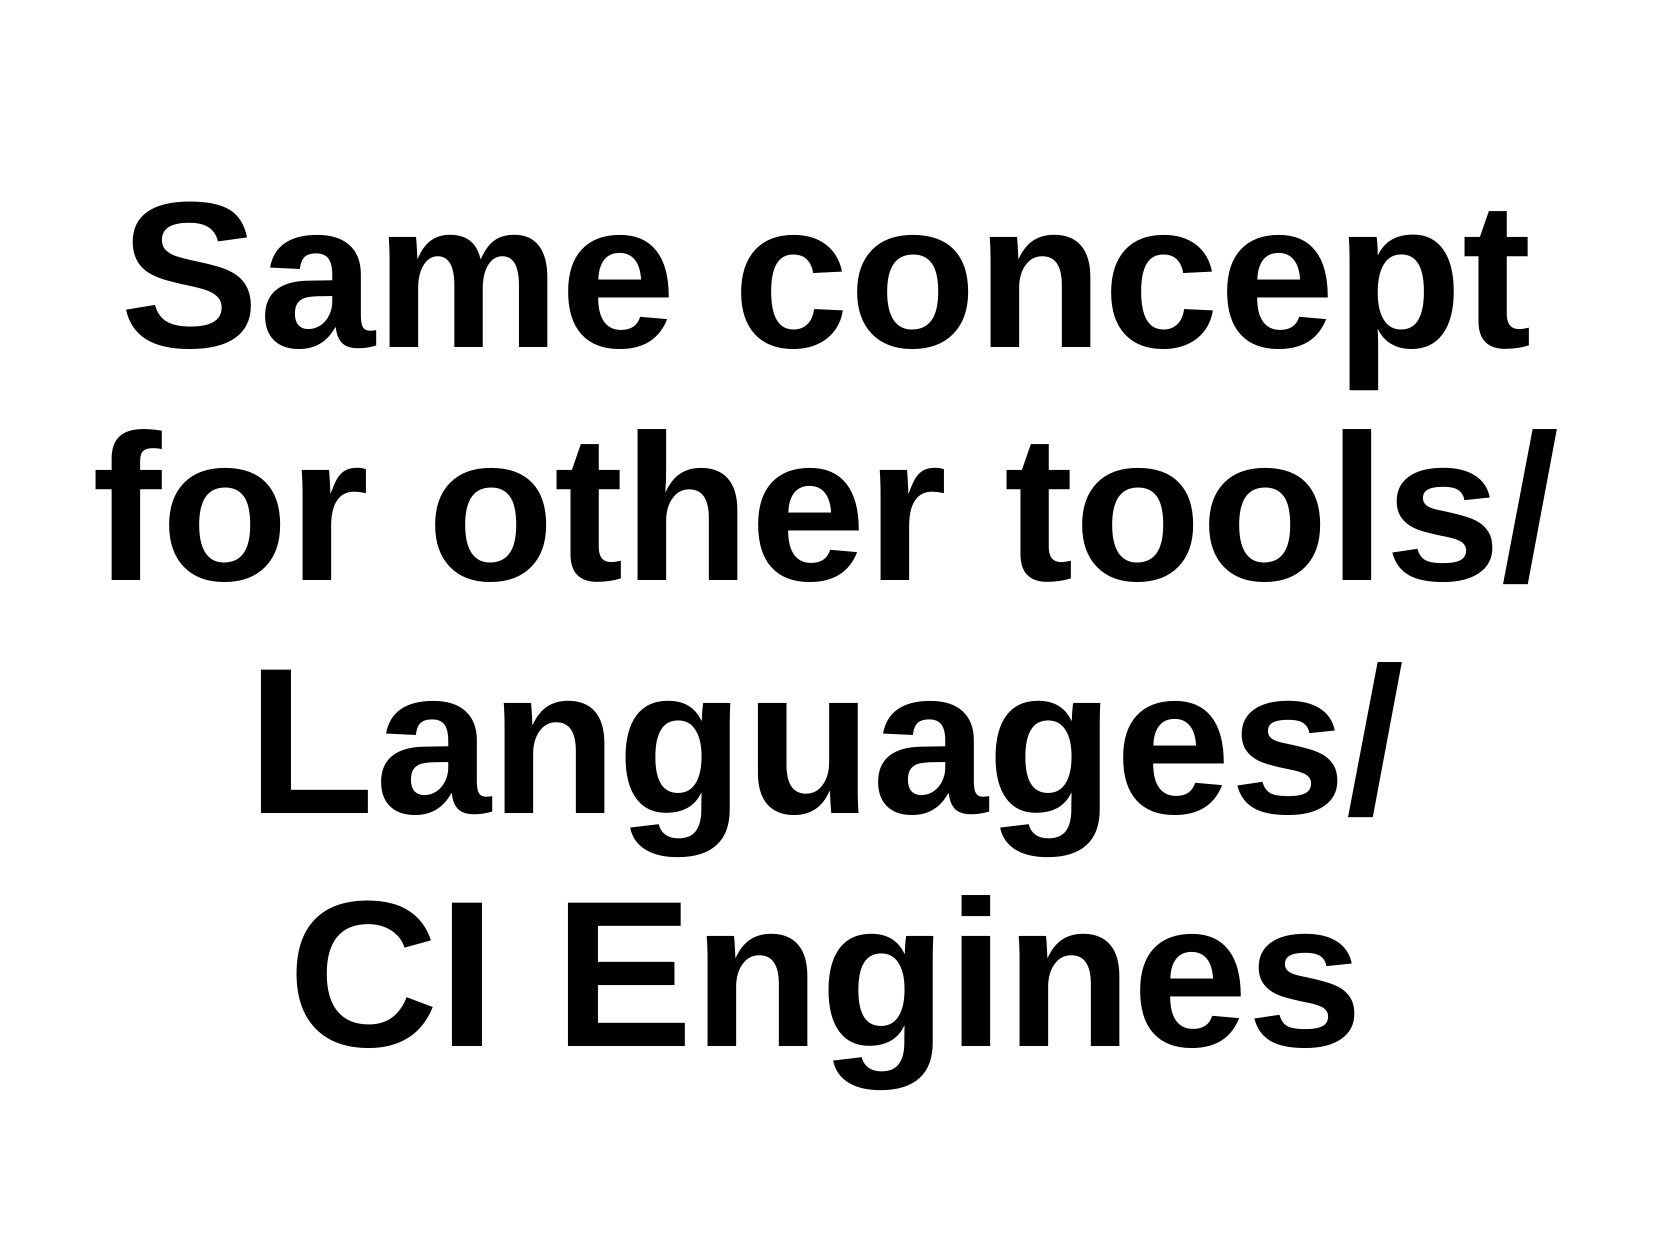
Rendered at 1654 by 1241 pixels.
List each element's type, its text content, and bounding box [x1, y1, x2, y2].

title Same concept for other tools/ Languages/ CI Engines [82, 49, 1571, 1201]
